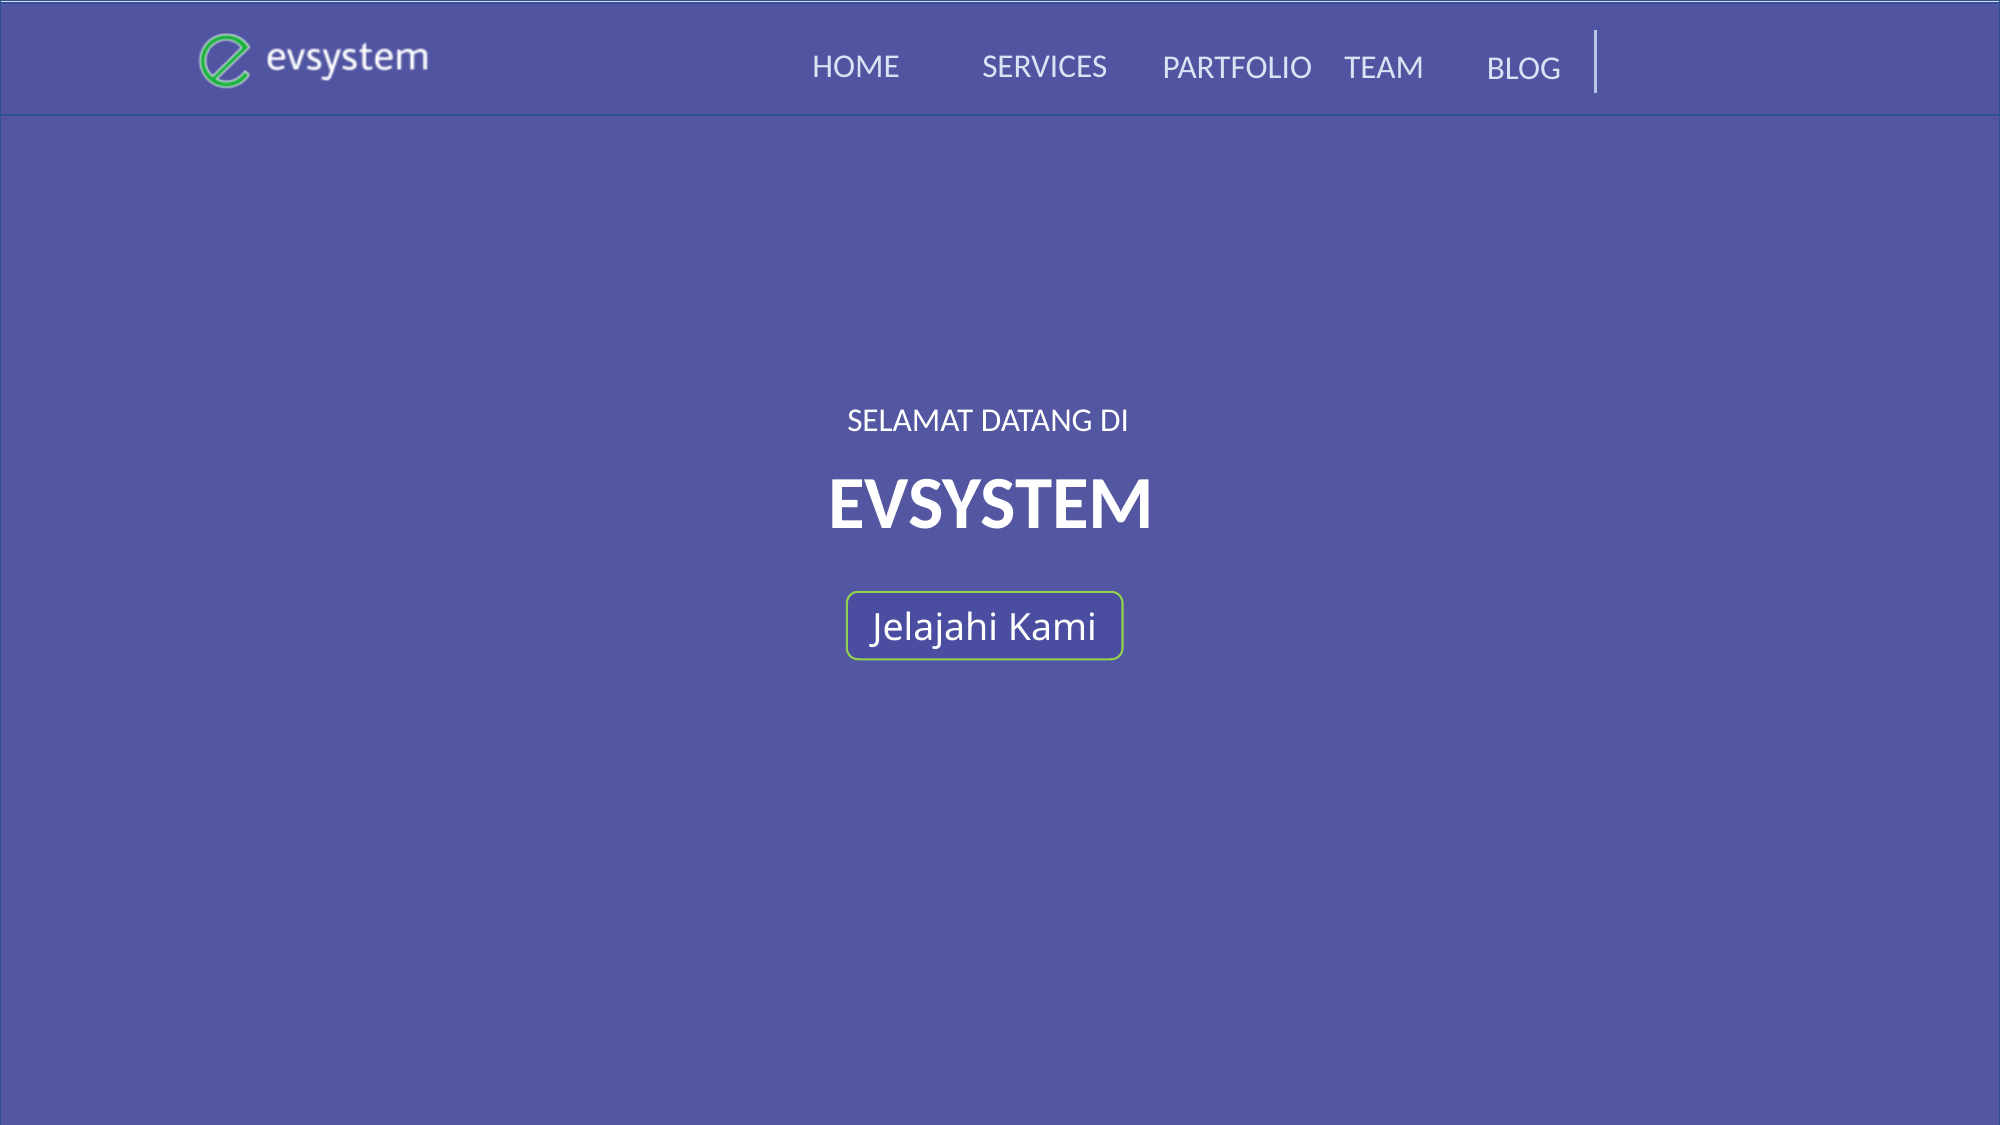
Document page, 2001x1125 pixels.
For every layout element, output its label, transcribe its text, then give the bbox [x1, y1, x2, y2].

text_box BLOG [1471, 38, 1578, 94]
text_box PARTFOLIO [1147, 37, 1330, 94]
text_box HOME [797, 36, 917, 93]
text_box EVSYSTEM [813, 445, 1174, 552]
text_box SERVICES [967, 36, 1125, 93]
text_box Jelajahi Kami [846, 591, 1123, 660]
picture [189, 30, 442, 93]
text_box [0, 0, 2000, 1125]
text_box SELAMAT DATANG DI [832, 390, 1148, 445]
text_box TEAM [1329, 38, 1441, 94]
